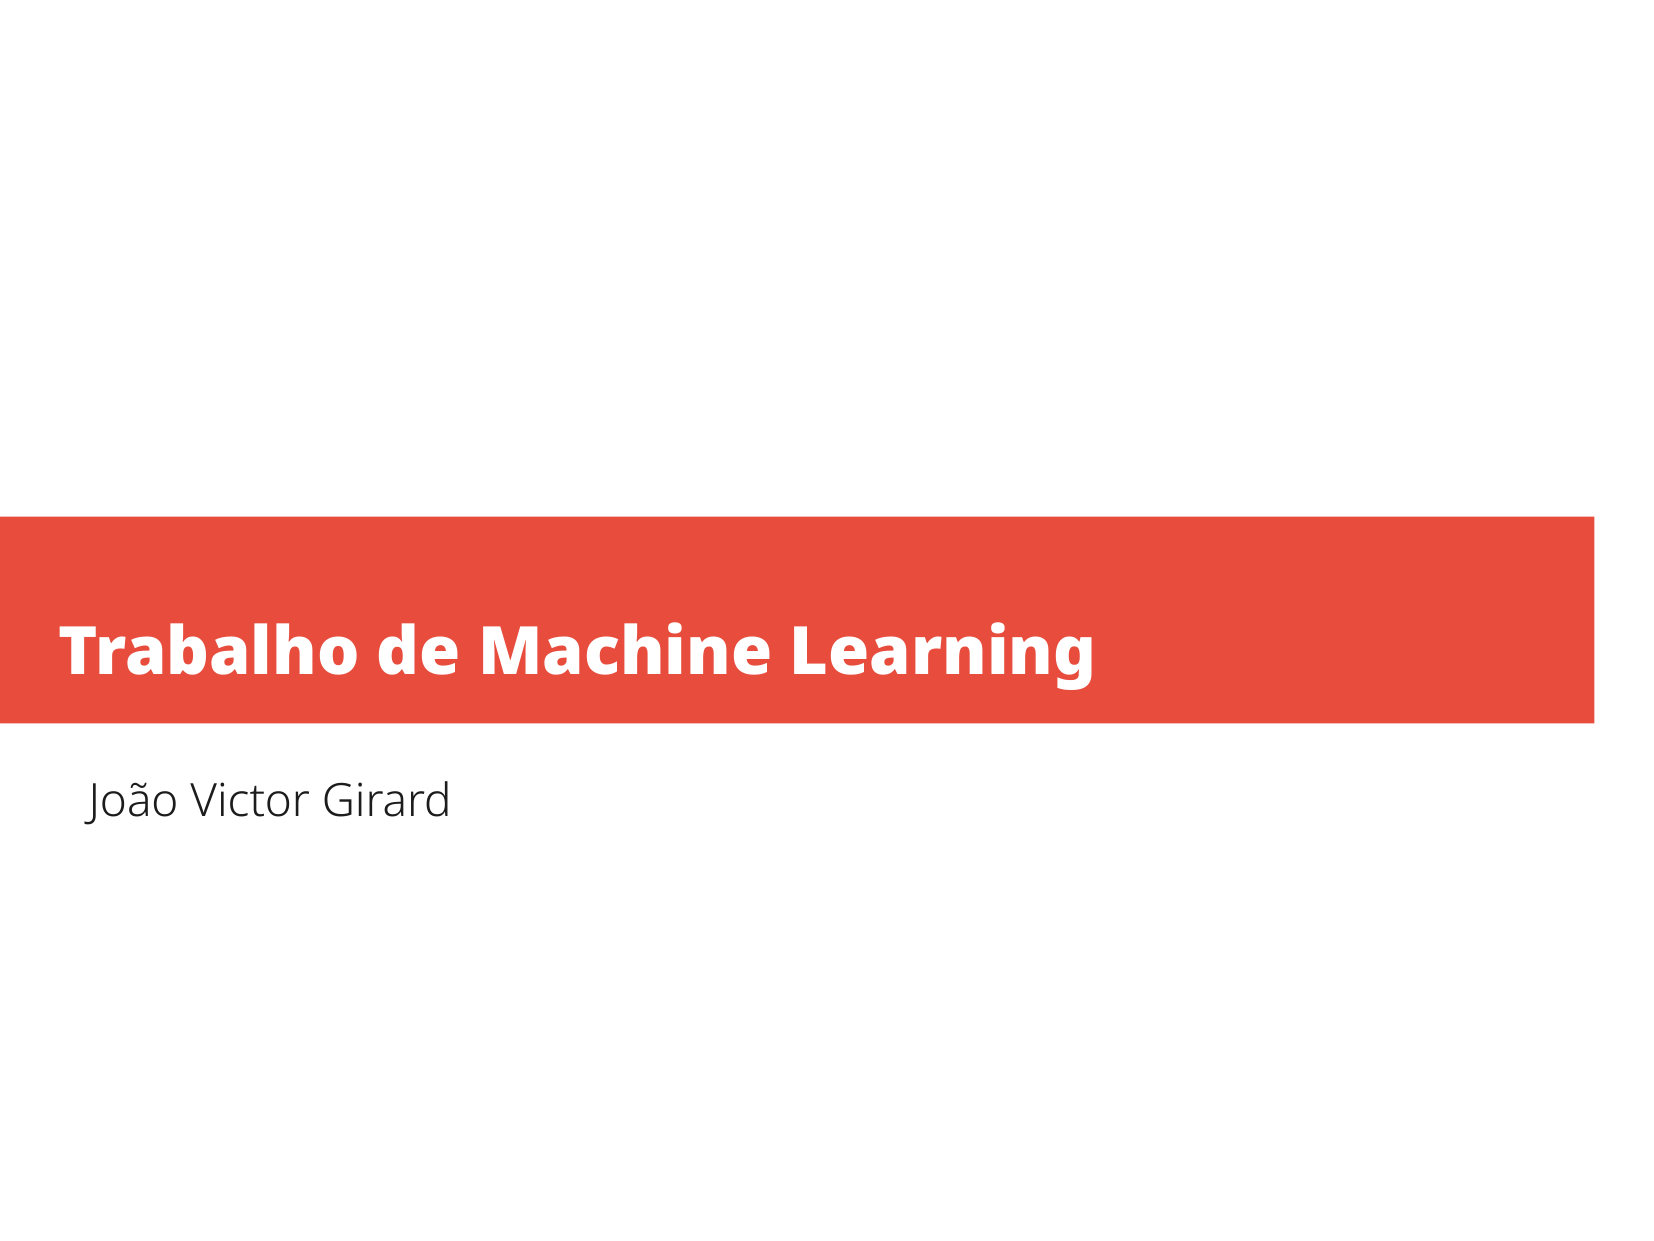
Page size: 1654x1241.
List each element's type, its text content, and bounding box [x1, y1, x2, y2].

subtitle João Victor Girard [88, 767, 1595, 1182]
title Trabalho de Machine Learning [59, 546, 1595, 694]
